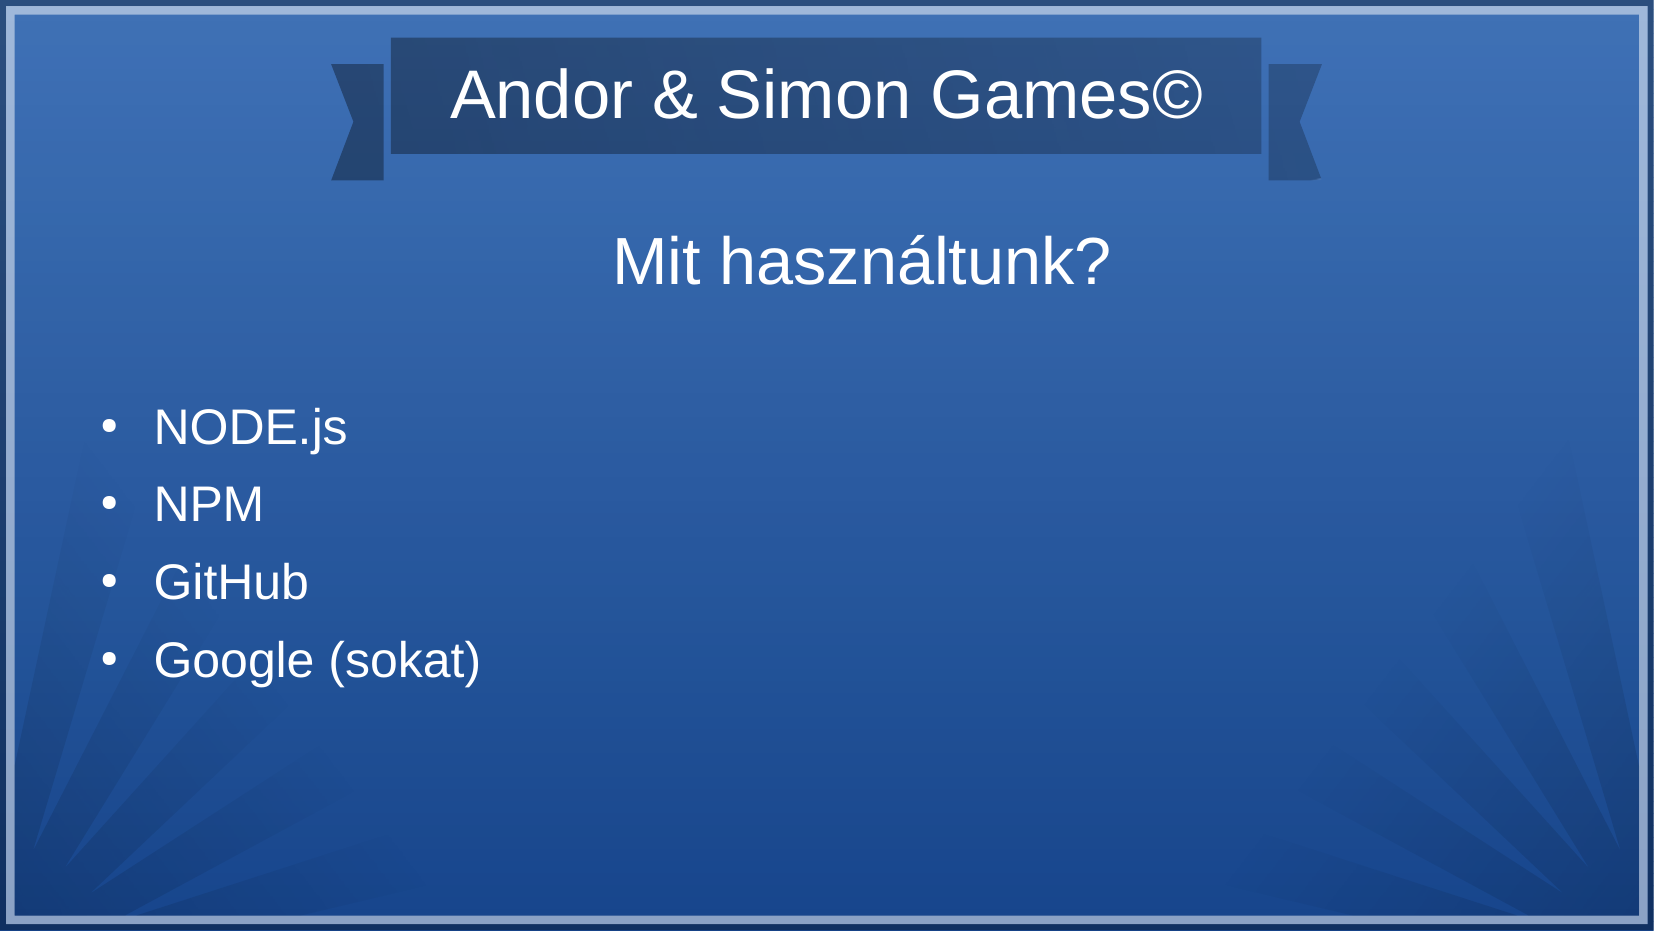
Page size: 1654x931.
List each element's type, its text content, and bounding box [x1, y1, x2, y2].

title Andor & Simon Games© [389, 35, 1264, 154]
list Mit használtunk? NODE.js NPM GitHub Google (sokat) [82, 224, 1571, 848]
